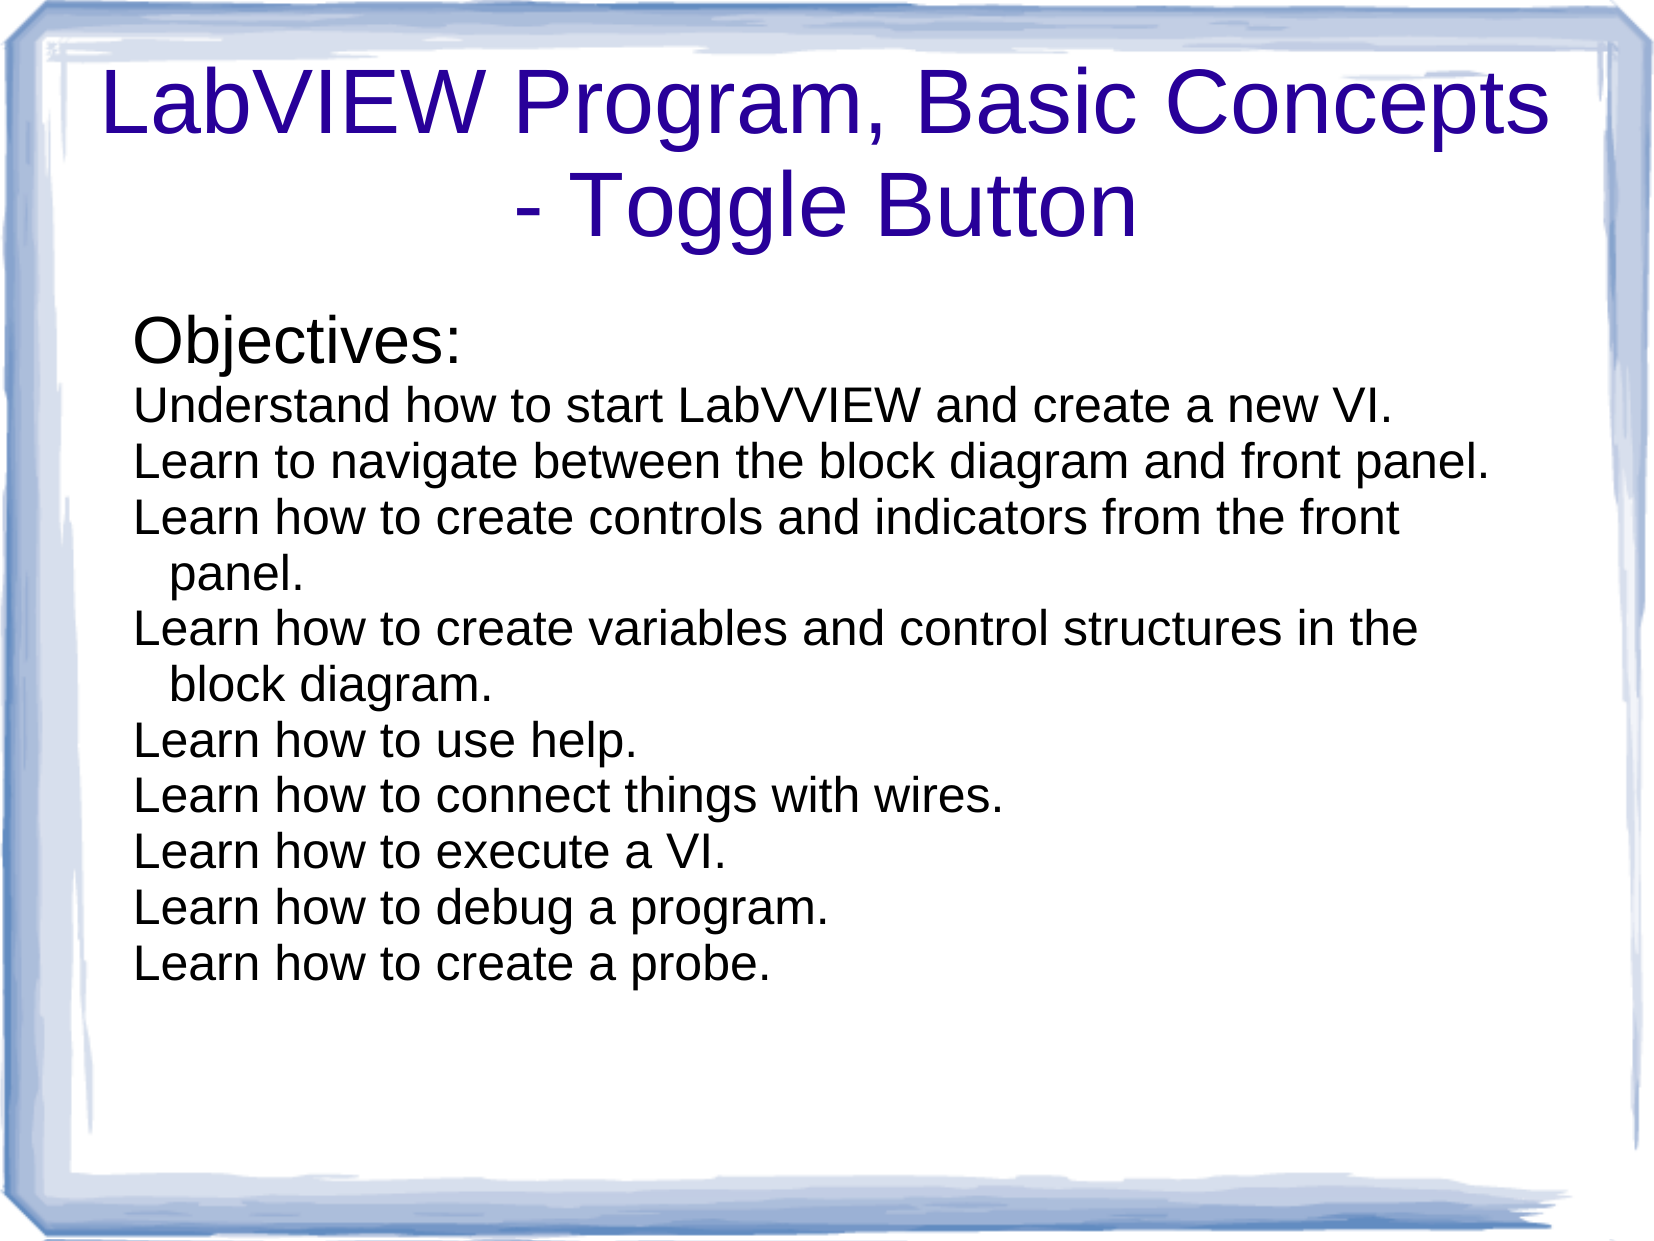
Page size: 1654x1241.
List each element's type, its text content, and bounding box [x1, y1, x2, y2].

picture [0, 0, 1654, 1241]
title LabVIEW Program, Basic Concepts - Toggle Button [82, 50, 1571, 256]
text_box Objectives: Understand how to start LabVVIEW and create a new VI. Learn to navigate between the block diagram and front panel. Learn how to create controls and indicators from the front panel. Learn how to create variables and control structures in the block diagram. Learn how to use help. Learn how to connect things with wires. Learn how to execute a VI. Learn how to debug a program. Learn how to create a probe. [118, 295, 1565, 1054]
